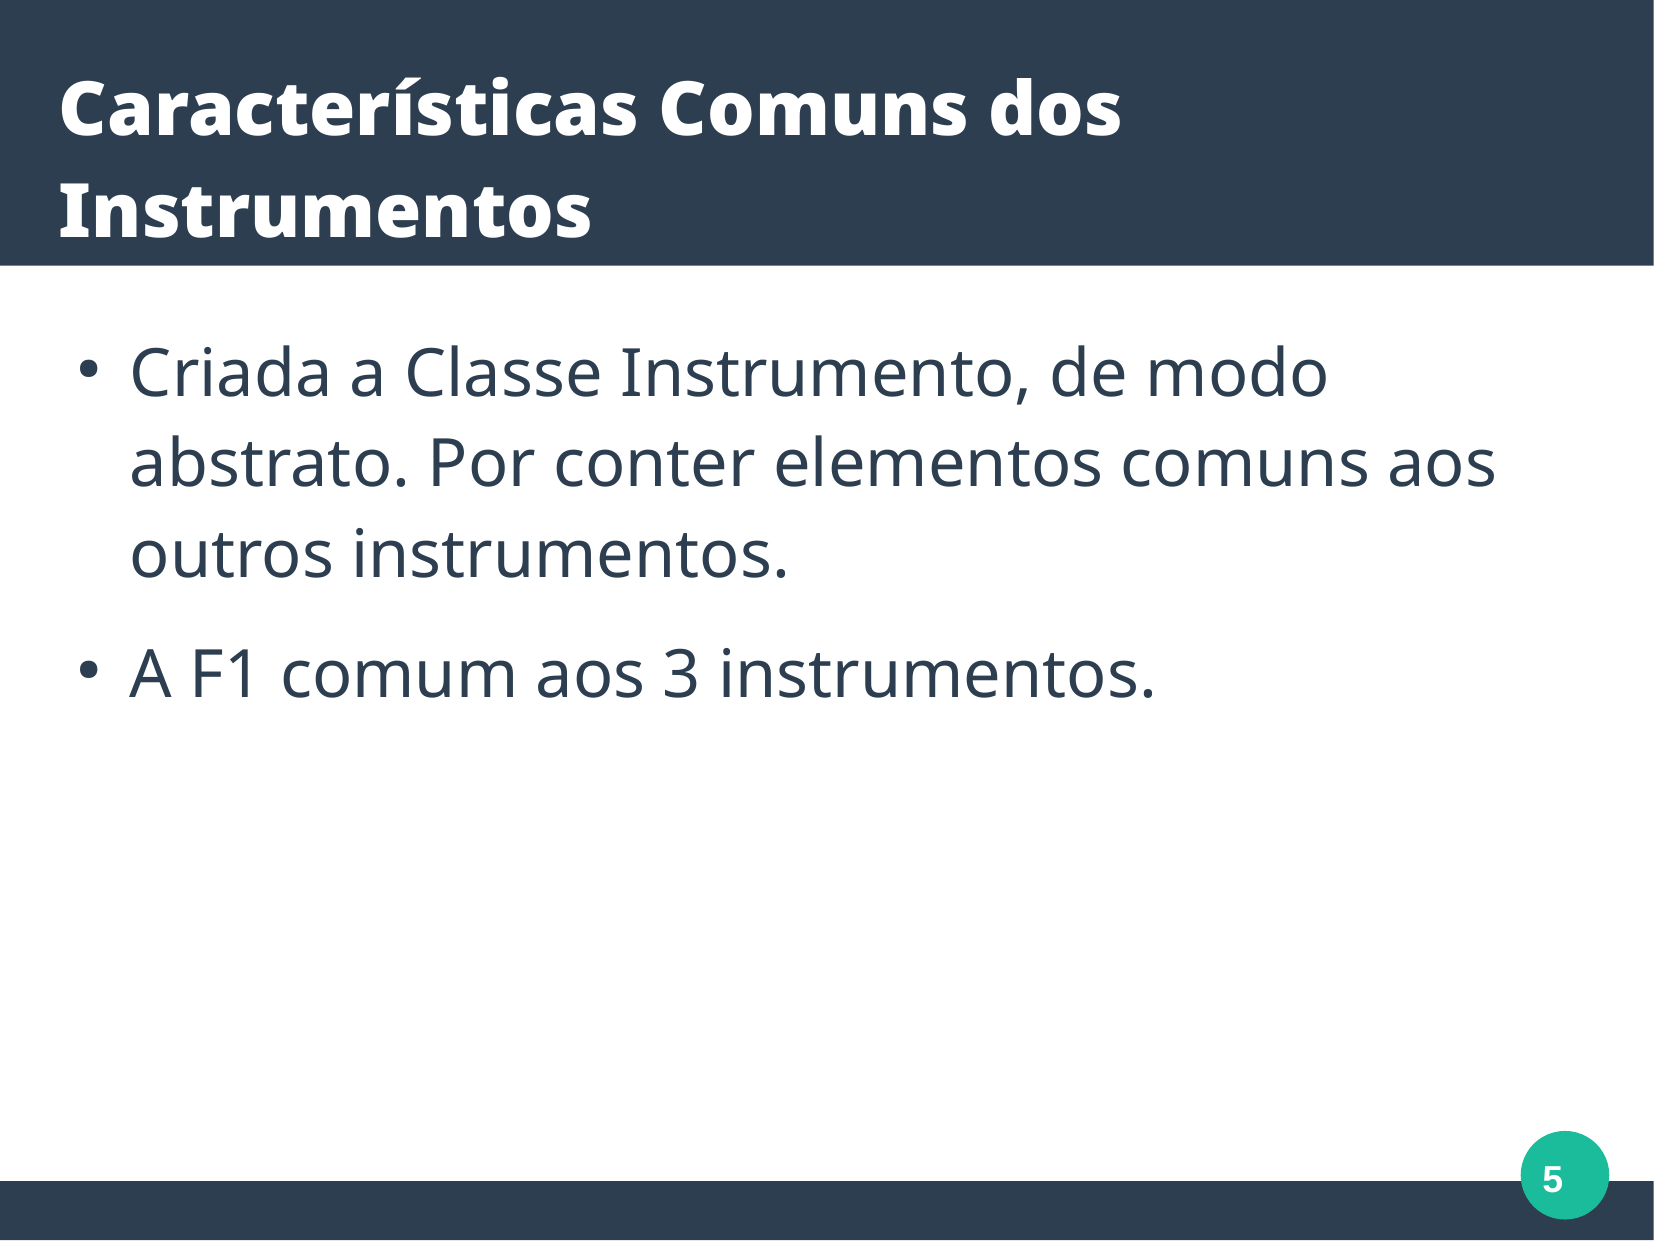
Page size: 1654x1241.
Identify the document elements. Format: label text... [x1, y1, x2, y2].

list Criada a Classe Instrumento, de modo abstrato. Por conter elementos comuns aos outros instrumentos. A F1 comum aos 3 instrumentos. [59, 324, 1595, 1152]
title Características Comuns dos Instrumentos [59, 55, 1595, 213]
